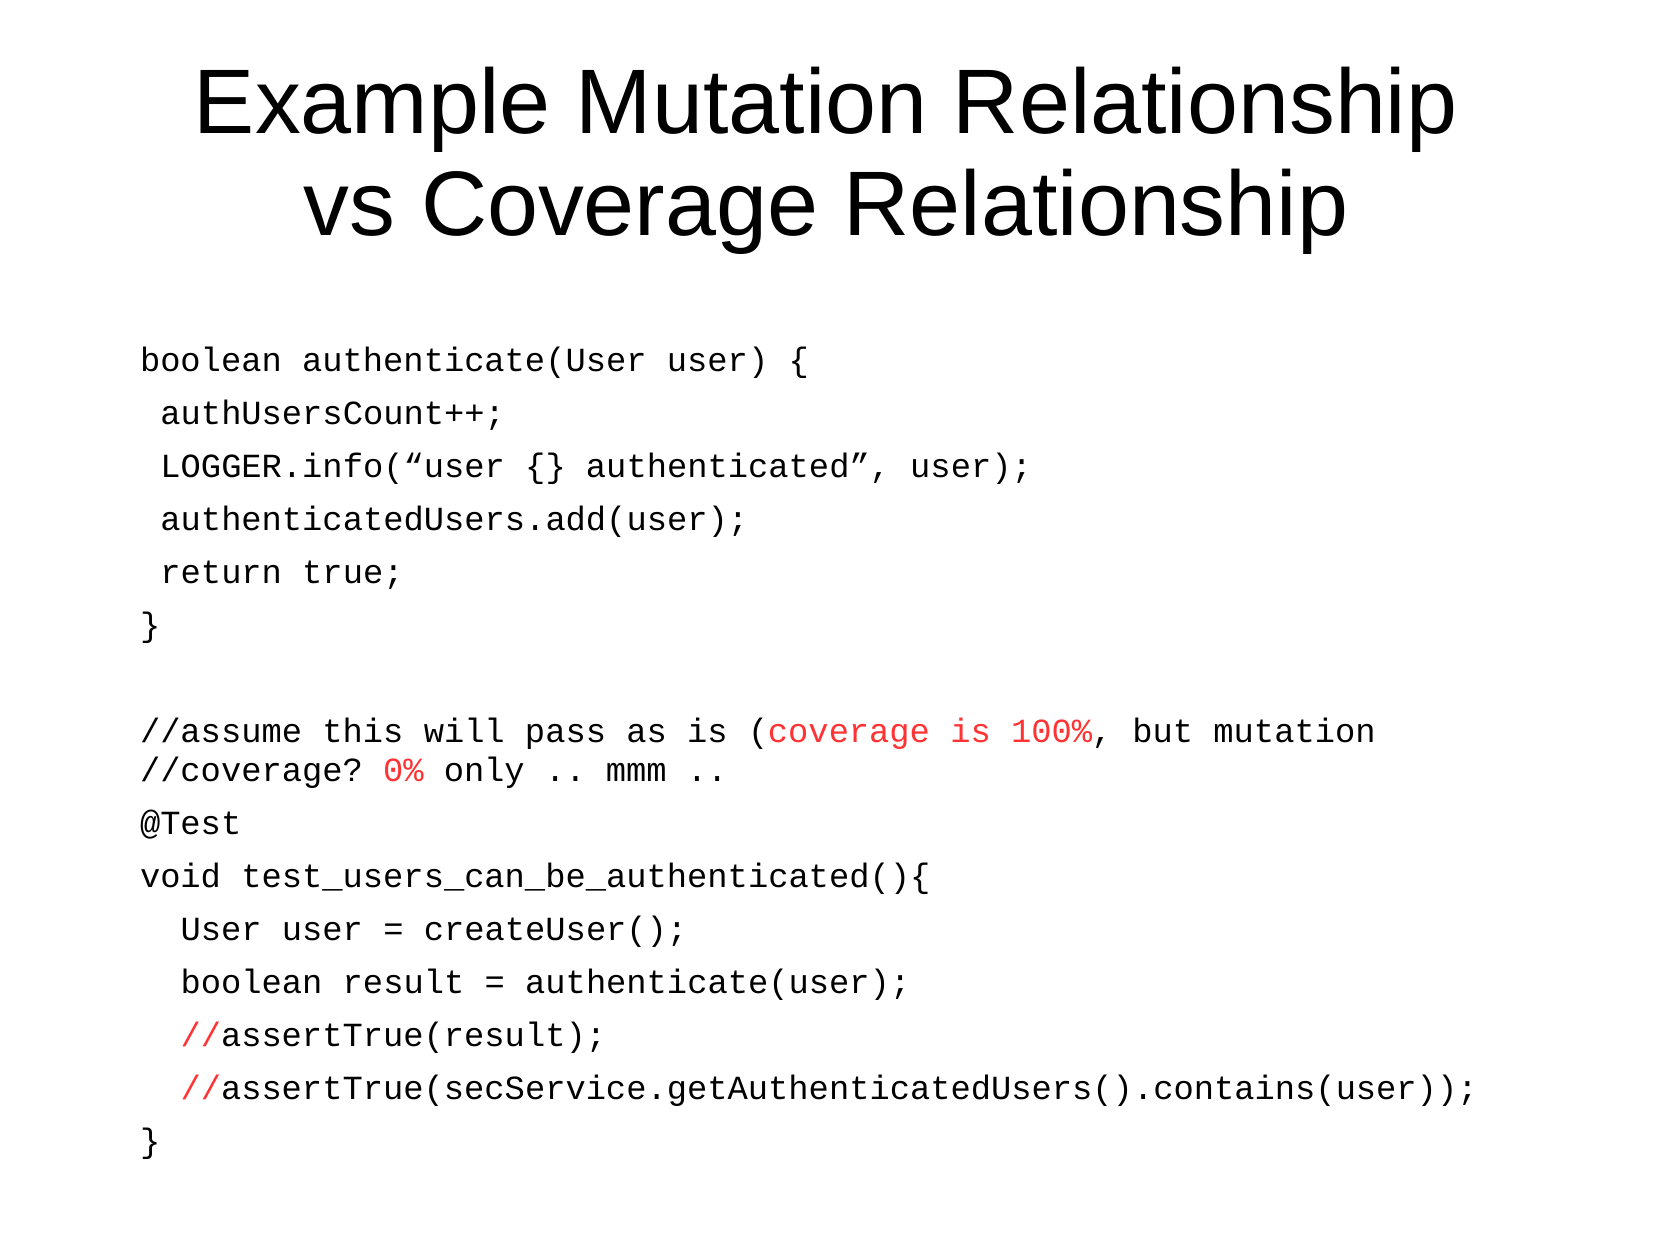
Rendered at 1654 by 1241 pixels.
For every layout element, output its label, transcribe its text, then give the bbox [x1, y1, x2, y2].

list boolean authenticate(User user) { authUsersCount++; LOGGER.info(“user {} authenticated”, user); authenticatedUsers.add(user); return true; } //assume this will pass as is (coverage is 100%, but mutation //coverage? 0% only .. mmm .. @Test void test_users_can_be_authenticated(){ User user = createUser(); boolean result = authenticate(user); //assertTrue(result); //assertTrue(secService.getAuthenticatedUsers().contains(user)); } [82, 290, 1571, 1171]
title Example Mutation Relationship vs Coverage Relationship [82, 49, 1571, 257]
